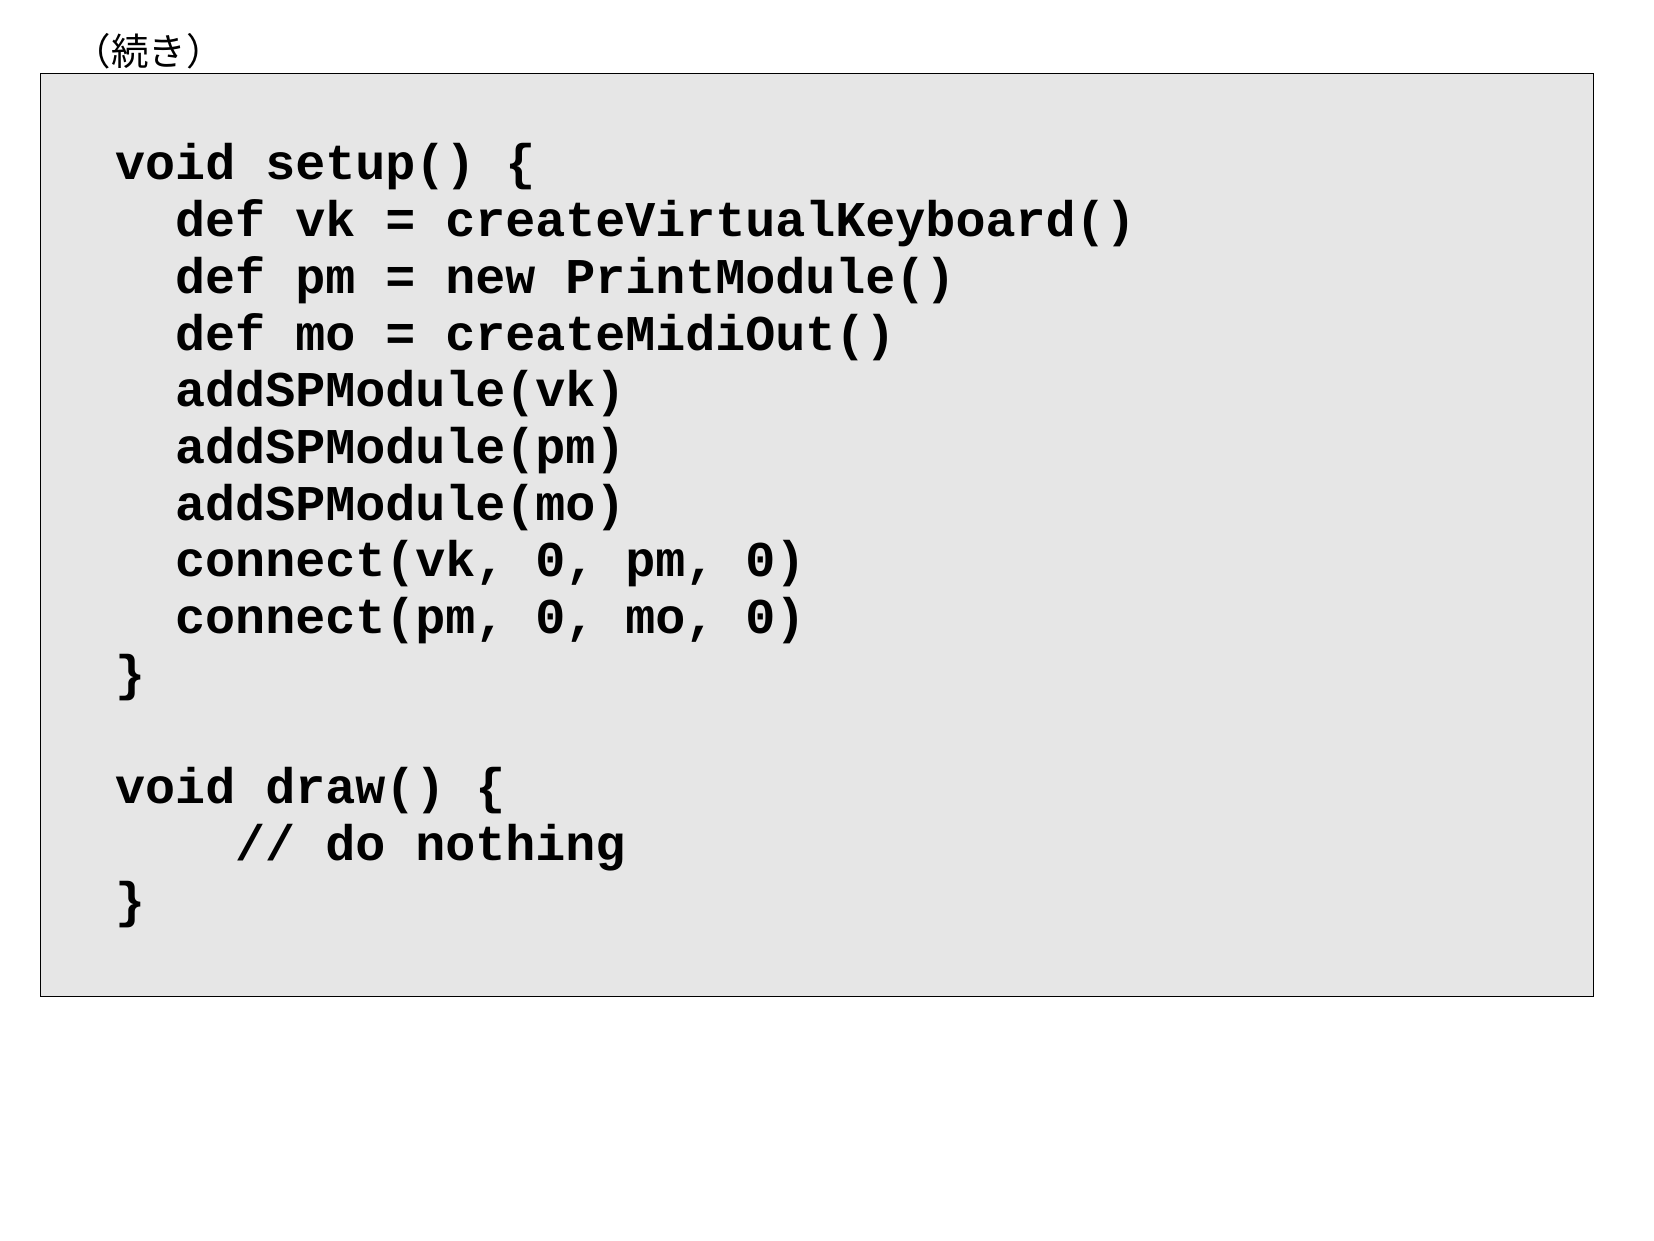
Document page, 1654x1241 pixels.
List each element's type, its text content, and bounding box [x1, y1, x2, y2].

text_box void setup() { def vk = createVirtualKeyboard() def pm = new PrintModule() def mo = createMidiOut() addSPModule(vk) addSPModule(pm) addSPModule(mo) connect(vk, 0, pm, 0) connect(pm, 0, mo, 0) } void draw() { // do nothing } [40, 73, 1594, 988]
text_box （続き） [59, 14, 198, 70]
